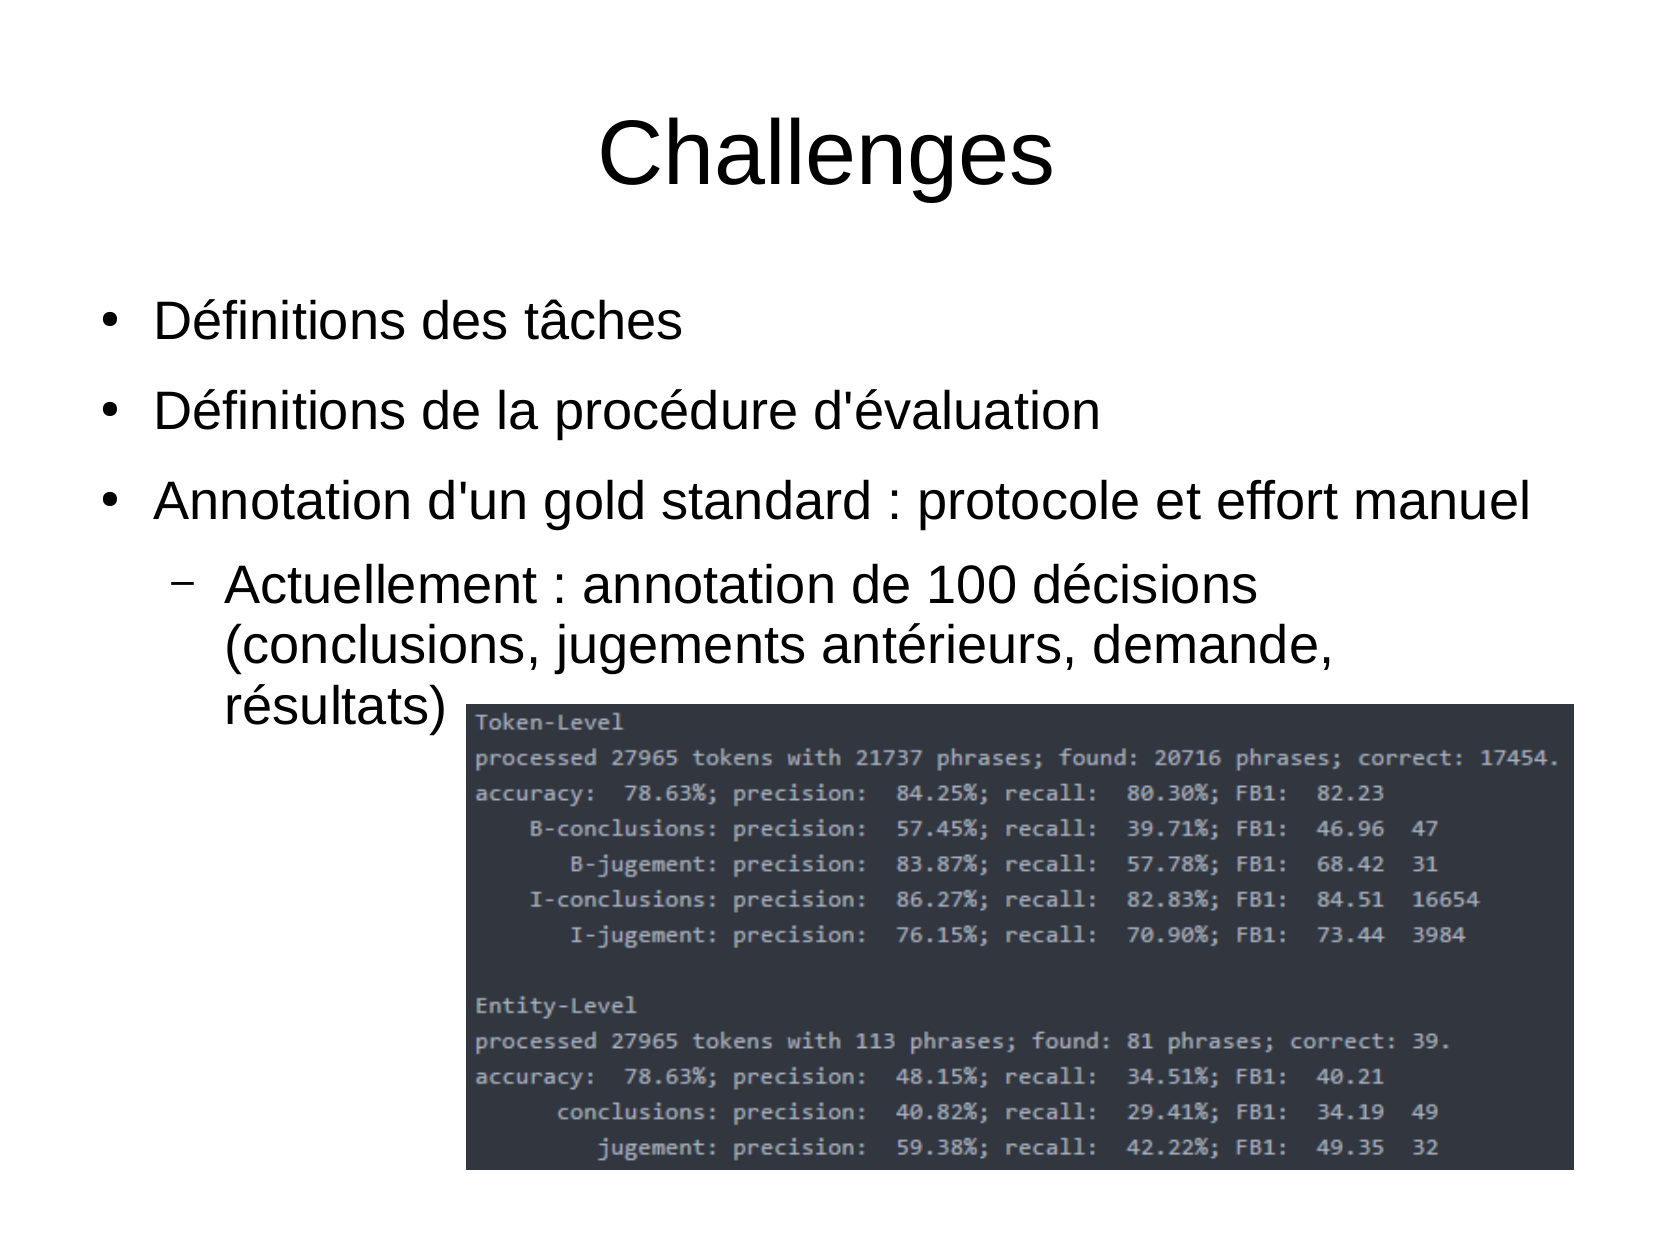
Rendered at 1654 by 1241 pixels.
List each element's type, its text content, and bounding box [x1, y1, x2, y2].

picture [466, 704, 1574, 1171]
title Challenges [82, 49, 1571, 257]
list Définitions des tâches Définitions de la procédure d'évaluation Annotation d'un gold standard : protocole et effort manuel Actuellement : annotation de 100 décisions (conclusions, jugements antérieurs, demande, résultats) [82, 290, 1571, 1010]
